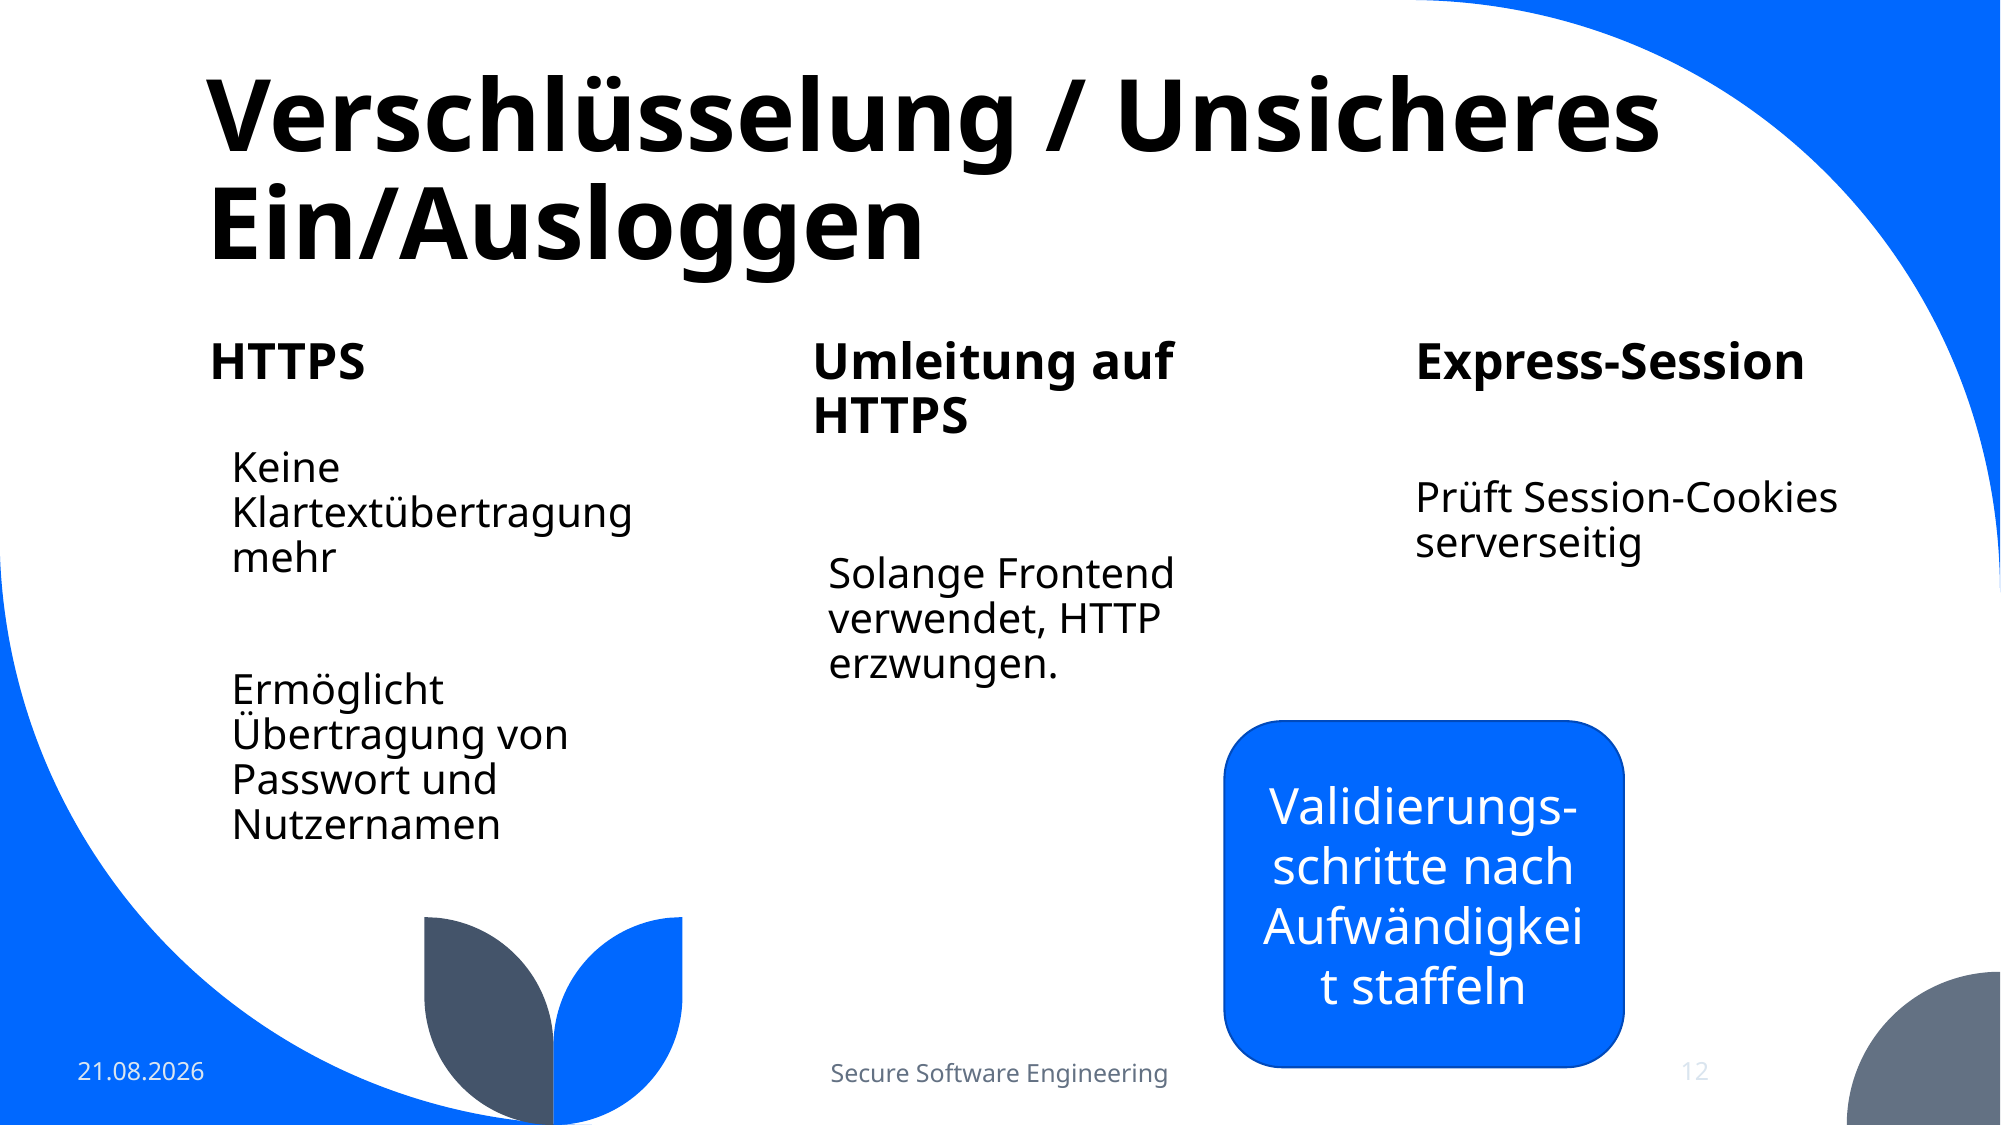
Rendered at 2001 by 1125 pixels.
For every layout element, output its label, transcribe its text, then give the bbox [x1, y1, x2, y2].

list HTTPS [194, 328, 716, 415]
text_box Validierungs-schritte nach Aufwändigkeit staffeln [1224, 721, 1624, 1068]
text_box Umleitung auf HTTPS [797, 328, 1319, 415]
text_box Express-Session Prüft Session-Cookies serverseitig [1400, 328, 1872, 850]
text_box 27.07.2022 [62, 1042, 353, 1103]
text_box Secure Software Engineering [662, 1042, 1338, 1103]
text_box 12 [1665, 1042, 1938, 1103]
list Solange Frontend verwendet, HTTP erzwungen. [813, 415, 1285, 930]
text_box Keine Klartextübertragung mehr Ermöglicht Übertragung von Passwort und Nutzernamen [216, 439, 688, 961]
title Verschlüsselung / Unsicheres Ein/Ausloggen [191, 57, 1796, 276]
